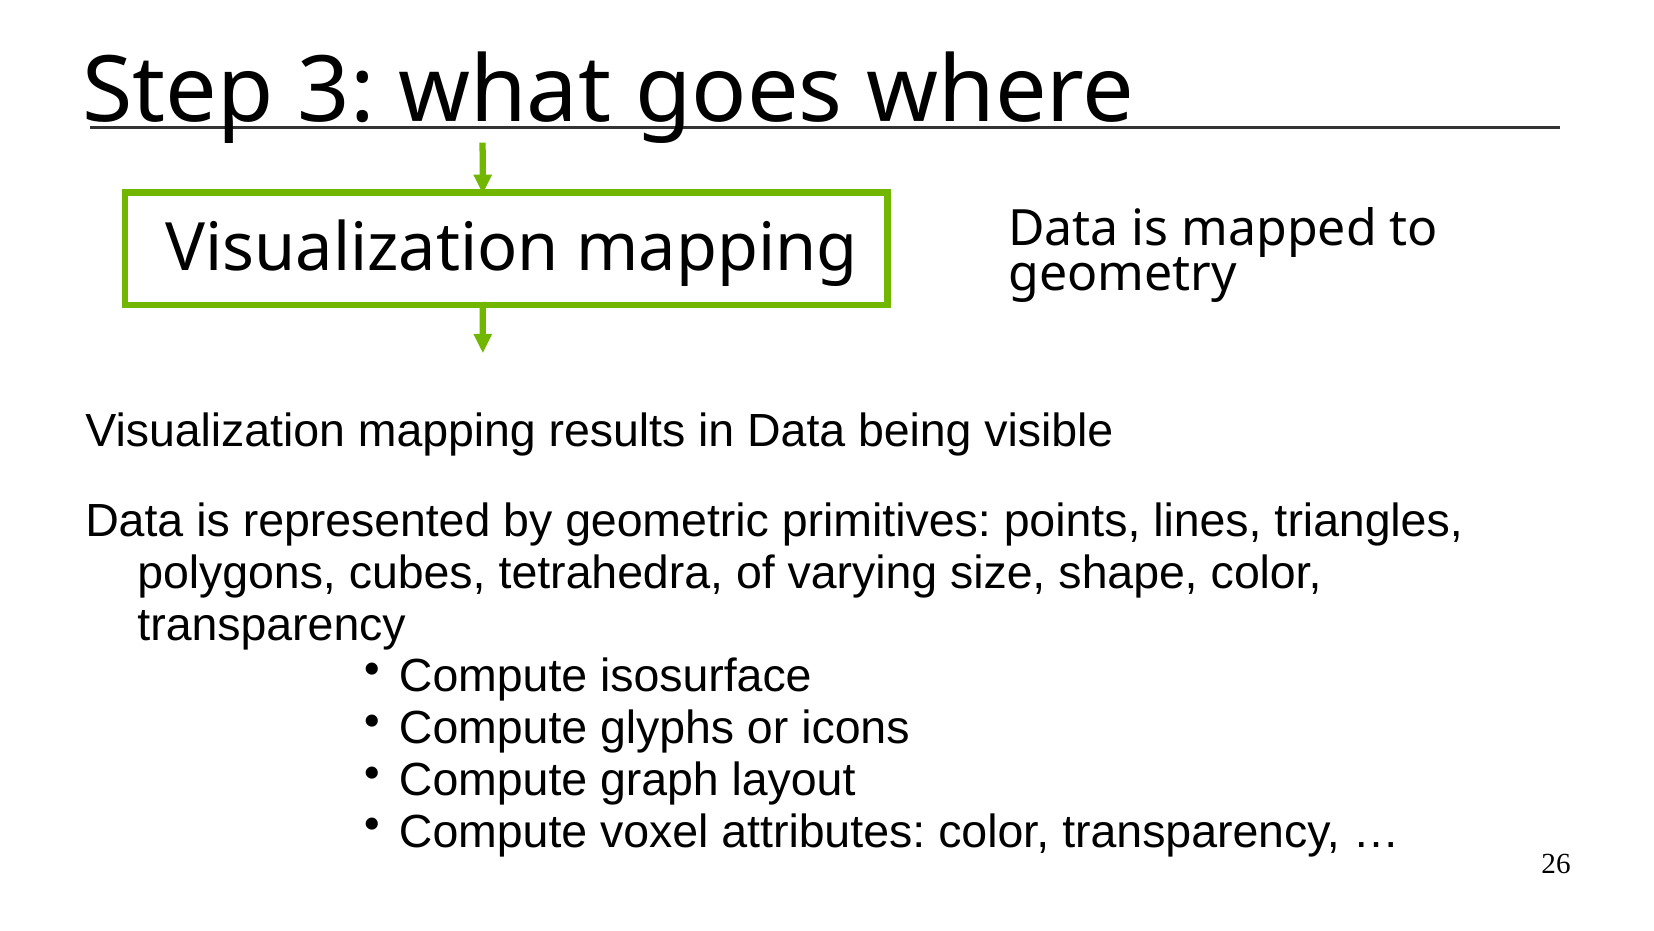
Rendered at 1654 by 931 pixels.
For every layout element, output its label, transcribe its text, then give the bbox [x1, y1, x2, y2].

text_box Visualization mapping results in Data being visible Data is represented by geometric primitives: points, lines, triangles, polygons, cubes, tetrahedra, of varying size, shape, color, transparency Compute isosurface Compute glyphs or icons Compute graph layout Compute voxel attributes: color, transparency, … [69, 393, 1576, 871]
text_box Visualization mapping [115, 197, 122, 293]
text_box Data is mapped to geometry [958, 185, 1467, 307]
title Step 3: what goes where [82, 32, 1571, 140]
text_box Visualization mapping [128, 197, 874, 293]
